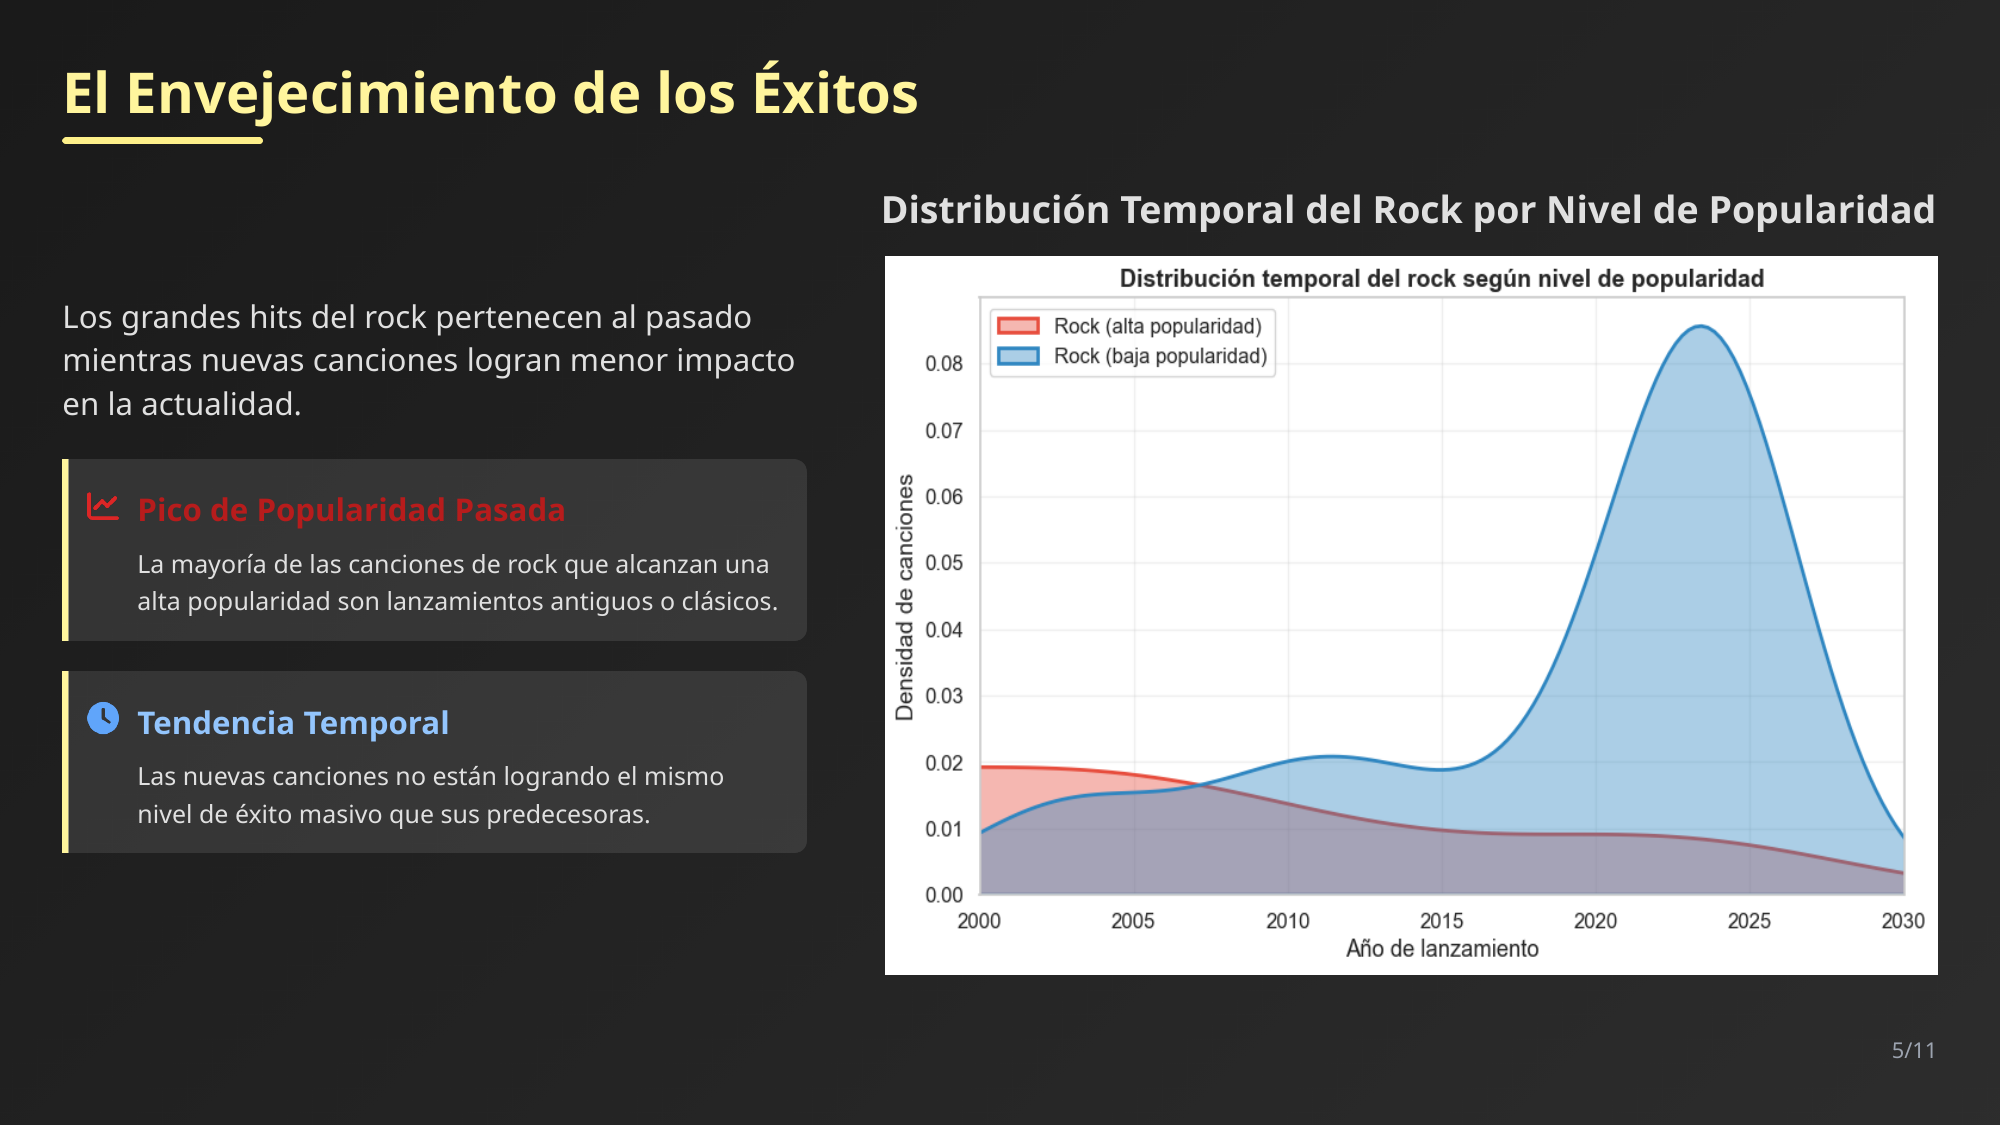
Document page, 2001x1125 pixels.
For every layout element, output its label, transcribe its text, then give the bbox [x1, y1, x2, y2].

text_box Tendencia Temporal [137, 696, 497, 741]
picture [0, 0, 2000, 1125]
text_box 5/11 [62, 1031, 1938, 1063]
text_box Pico de Popularidad Pasada [137, 484, 640, 529]
text_box La mayoría de las canciones de rock que alcanzan una alta popularidad son lanzamientos antiguos o clásicos. [137, 540, 782, 616]
text_box Las nuevas canciones no están logrando el mismo nivel de éxito masivo que sus predecesoras. [137, 753, 782, 829]
text_box Distribución Temporal del Rock por Nivel de Popularidad [775, 181, 2000, 232]
text_box El Envejecimiento de los Éxitos [62, 62, 2000, 125]
text_box Los grandes hits del rock pertenecen al pasado mientras nuevas canciones logran menor impacto en la actualidad. [62, 290, 807, 422]
